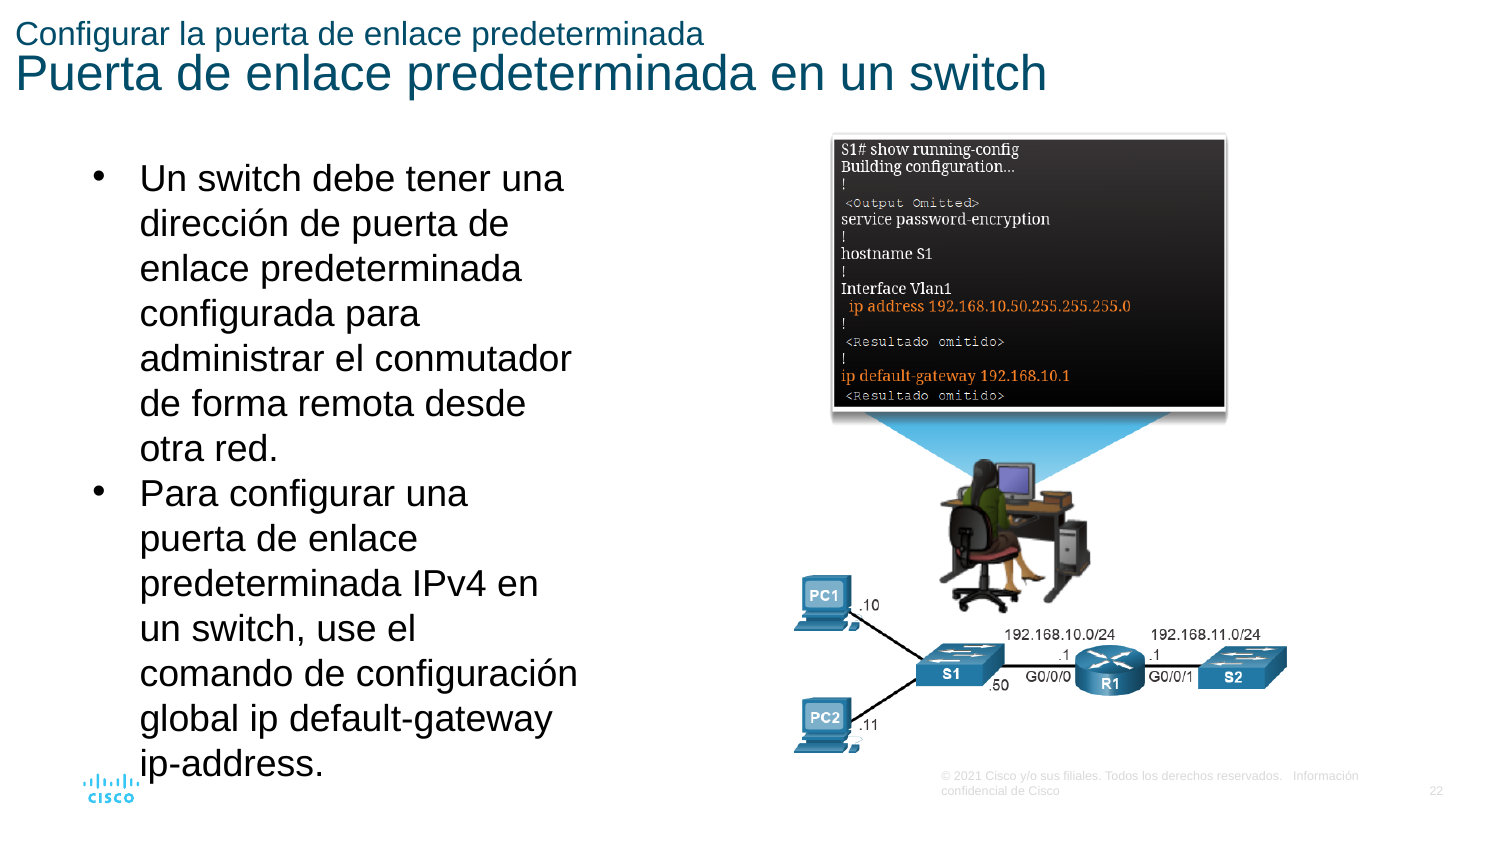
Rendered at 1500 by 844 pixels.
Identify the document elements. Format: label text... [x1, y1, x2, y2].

text_box Un switch debe tener una dirección de puerta de enlace predeterminada configurada para administrar el conmutador de forma remota desde otra red. Para configurar una puerta de enlace predeterminada IPv4 en un switch, use el comando de configuración global ip default-gateway ip-address. [77, 146, 594, 791]
title Configurar la puerta de enlace predeterminada Puerta de enlace predeterminada en un switch [0, 0, 1369, 121]
picture [786, 117, 1295, 763]
